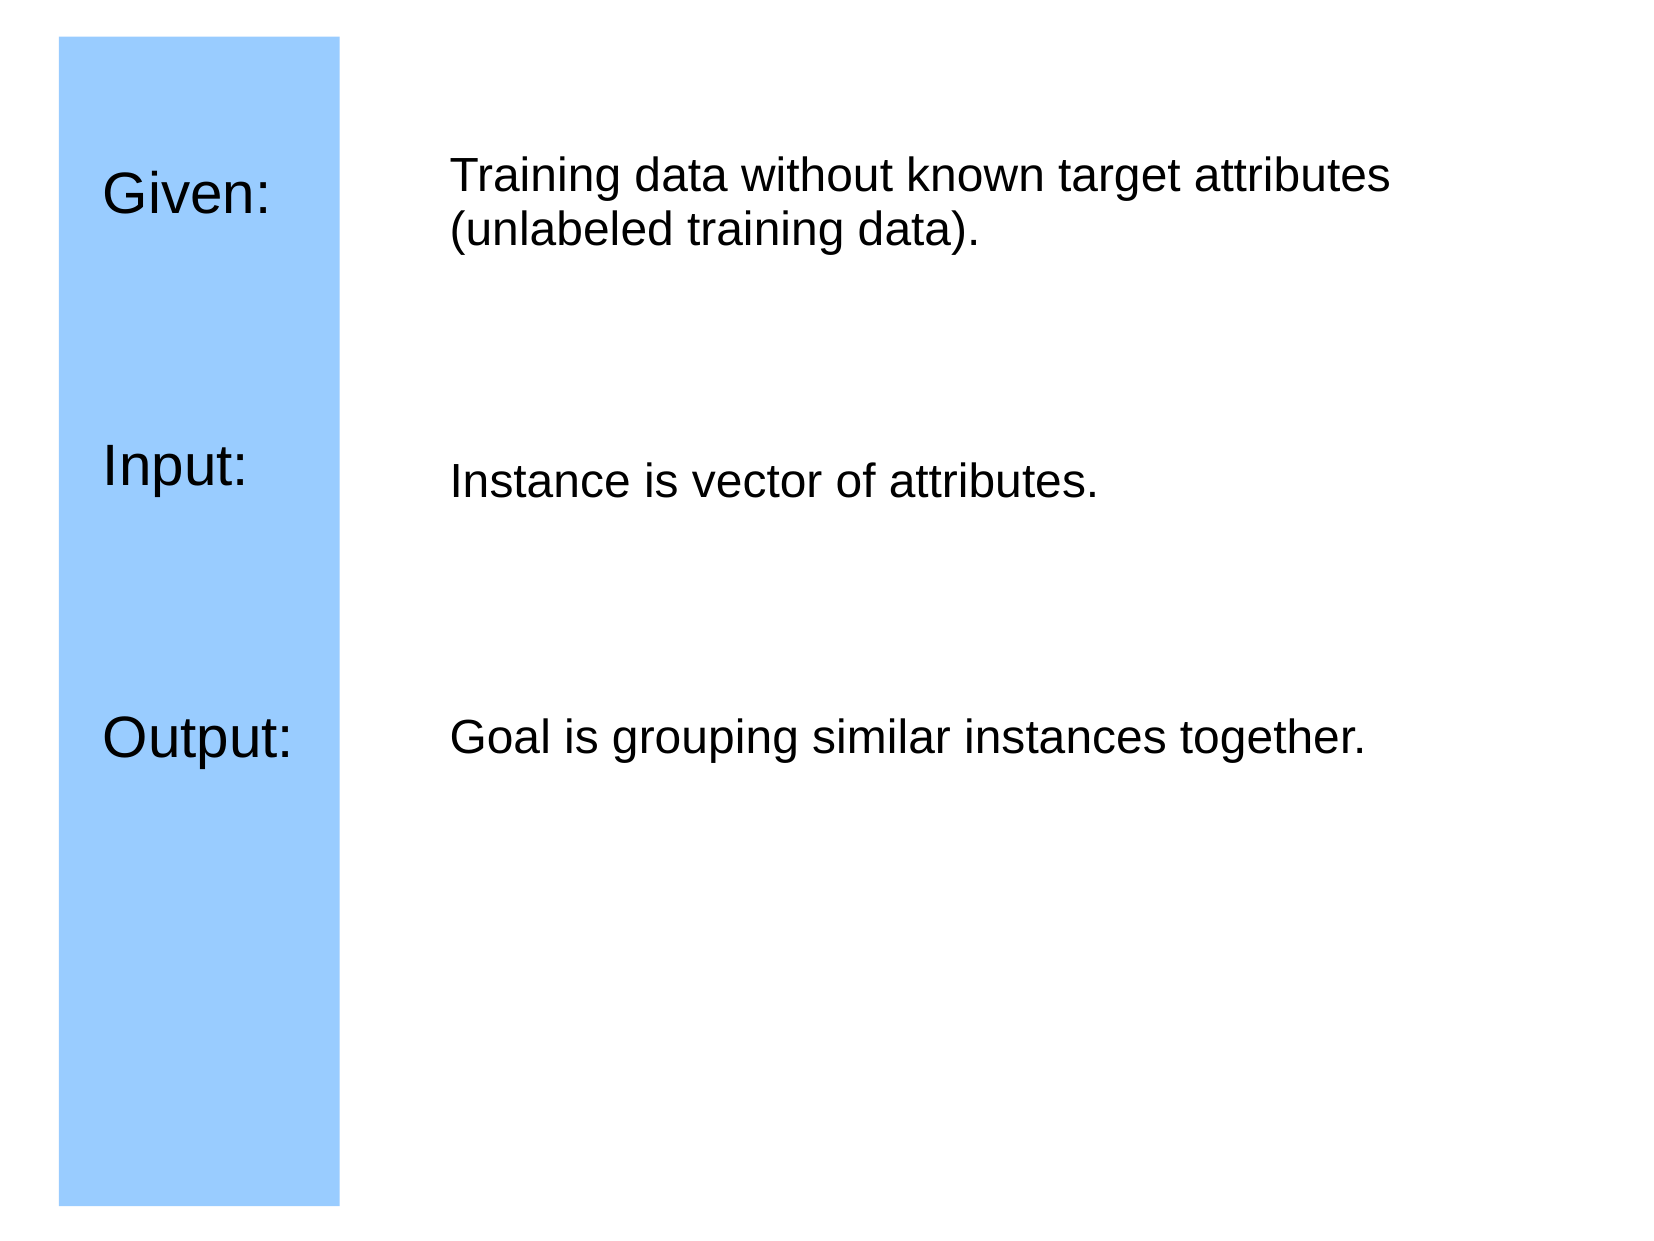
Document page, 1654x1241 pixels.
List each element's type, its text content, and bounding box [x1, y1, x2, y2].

text_box Output: [88, 697, 326, 777]
text_box Goal is grouping similar instances together. [434, 702, 1384, 772]
text_box Input: [88, 425, 281, 506]
text_box [58, 36, 340, 1207]
text_box Instance is vector of attributes. [434, 446, 1115, 516]
text_box Given: [88, 153, 303, 234]
text_box Training data without known target attributes (unlabeled training data). [434, 140, 1422, 263]
